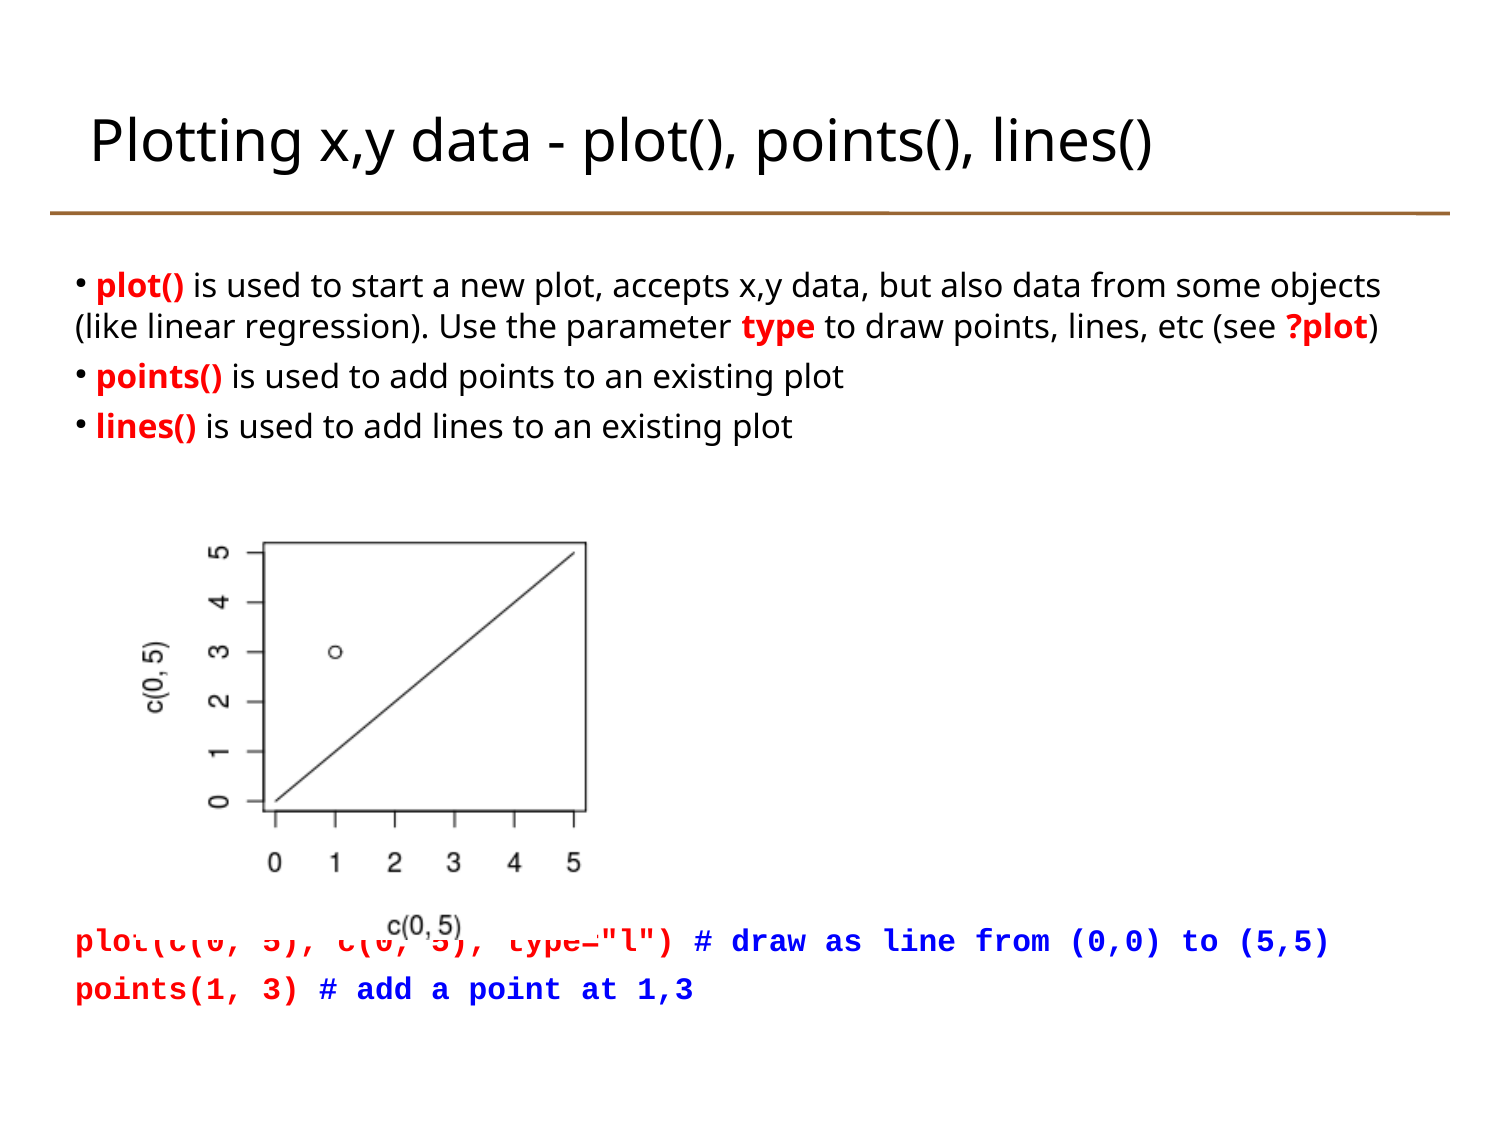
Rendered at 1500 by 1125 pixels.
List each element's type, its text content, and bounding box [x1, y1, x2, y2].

picture [136, 514, 597, 940]
title Plotting x,y data - plot(), points(), lines() [75, 44, 1424, 232]
list plot() is used to start a new plot, accepts x,y data, but also data from some objects (like linear regression). Use the parameter type to draw points, lines, etc (see ?plot) points() is used to add points to an existing plot lines() is used to add lines to an existing plot plot(c(0, 5), c(0, 5), type="l") # draw as line from (0,0) to (5,5) points(1, 3) # add a point at 1,3 [75, 263, 1432, 1059]
